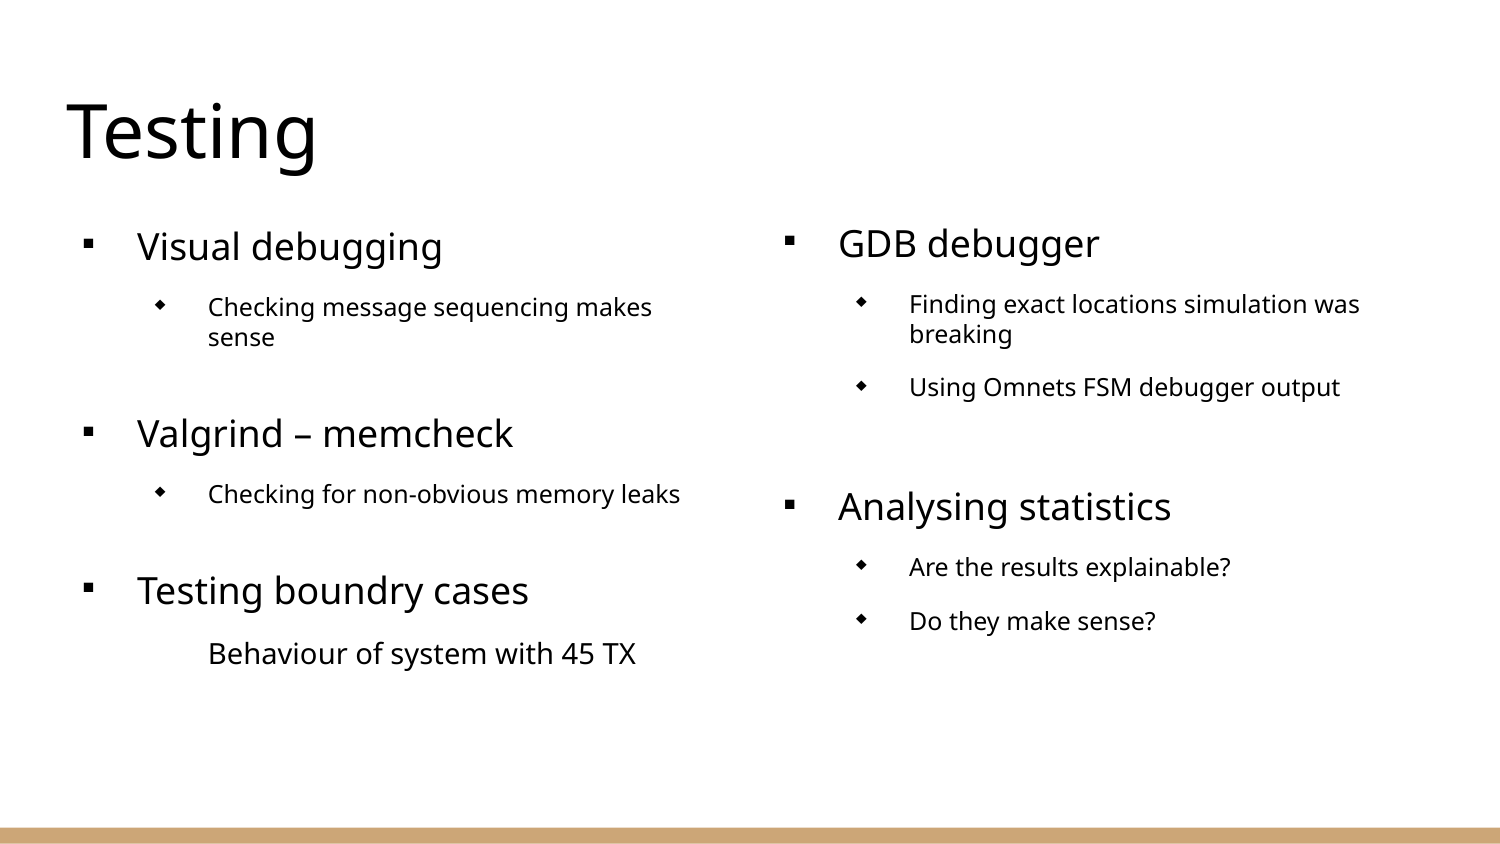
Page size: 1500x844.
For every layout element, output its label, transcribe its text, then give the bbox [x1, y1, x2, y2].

list Visual debugging Checking message sequencing makes sense Valgrind – memcheck Checking for non-obvious memory leaks Testing boundry cases Behaviour of system with 45 TX [51, 200, 734, 752]
title Testing [51, 51, 1449, 189]
list GDB debugger Finding exact locations simulation was breaking Using Omnets FSM debugger output Analysing statistics Are the results explainable? Do they make sense? [767, 212, 1450, 763]
